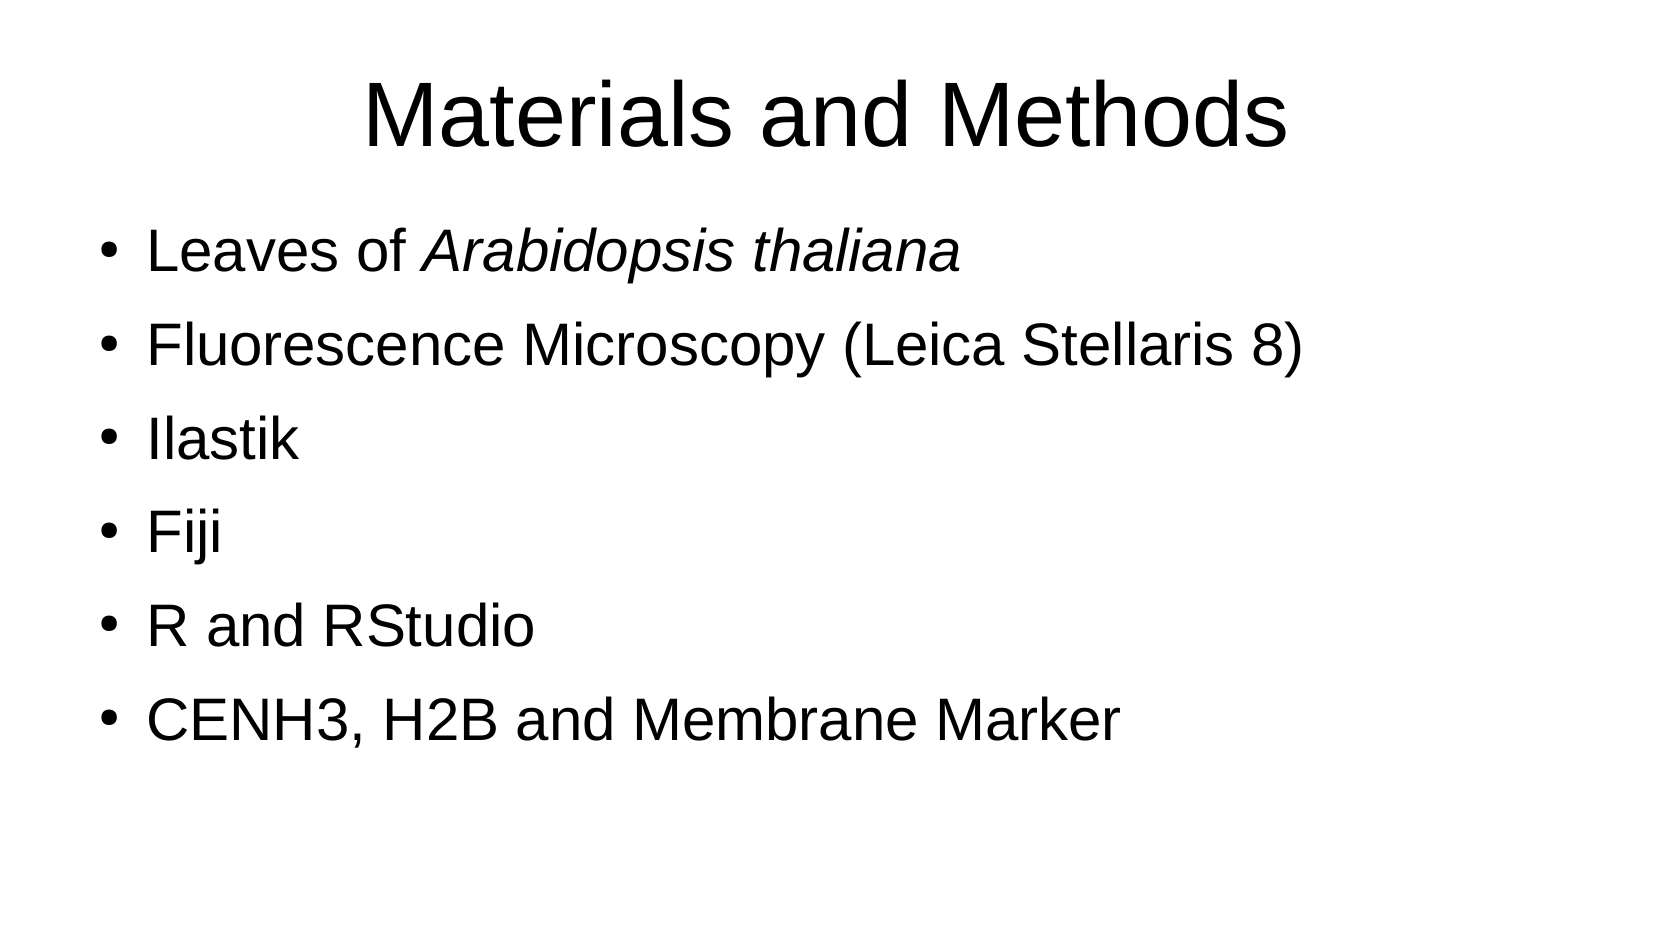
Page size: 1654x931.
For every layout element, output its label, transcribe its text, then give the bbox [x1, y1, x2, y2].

title Materials and Methods [82, 37, 1571, 193]
list Leaves of Arabidopsis thaliana Fluorescence Microscopy (Leica Stellaris 8) Ilastik Fiji R and RStudio CENH3, H2B and Membrane Marker [82, 217, 1571, 758]
